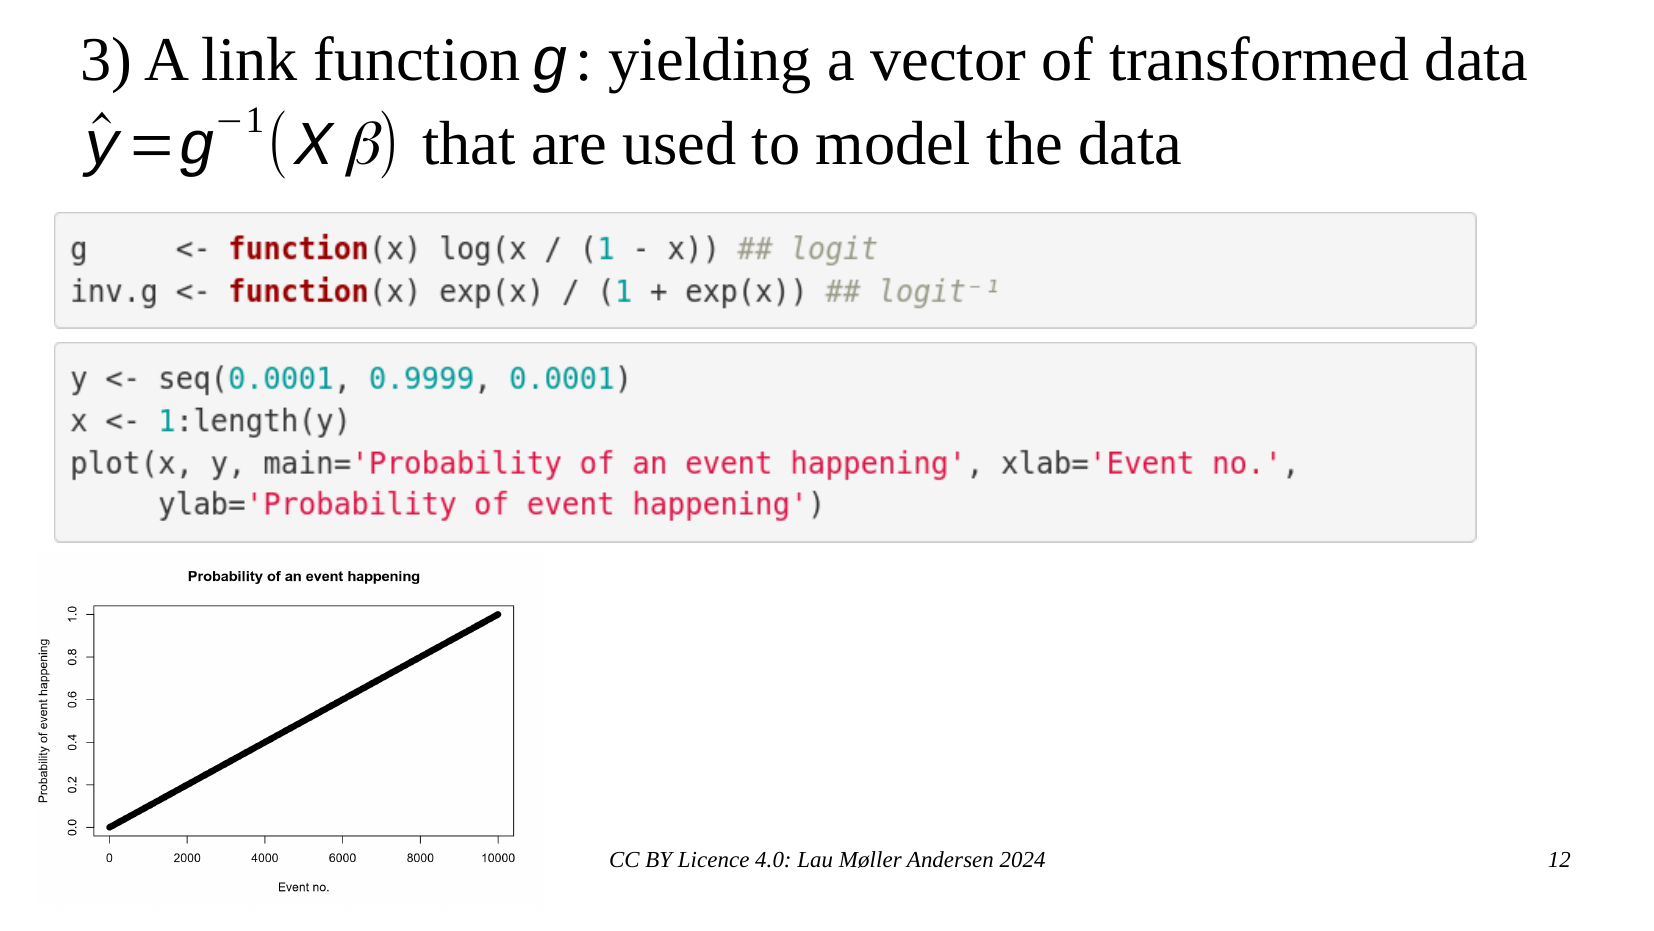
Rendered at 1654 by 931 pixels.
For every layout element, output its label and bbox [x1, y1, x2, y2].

picture [34, 546, 544, 910]
picture [54, 212, 1477, 329]
picture [54, 342, 1477, 543]
chart [73, 23, 1540, 254]
